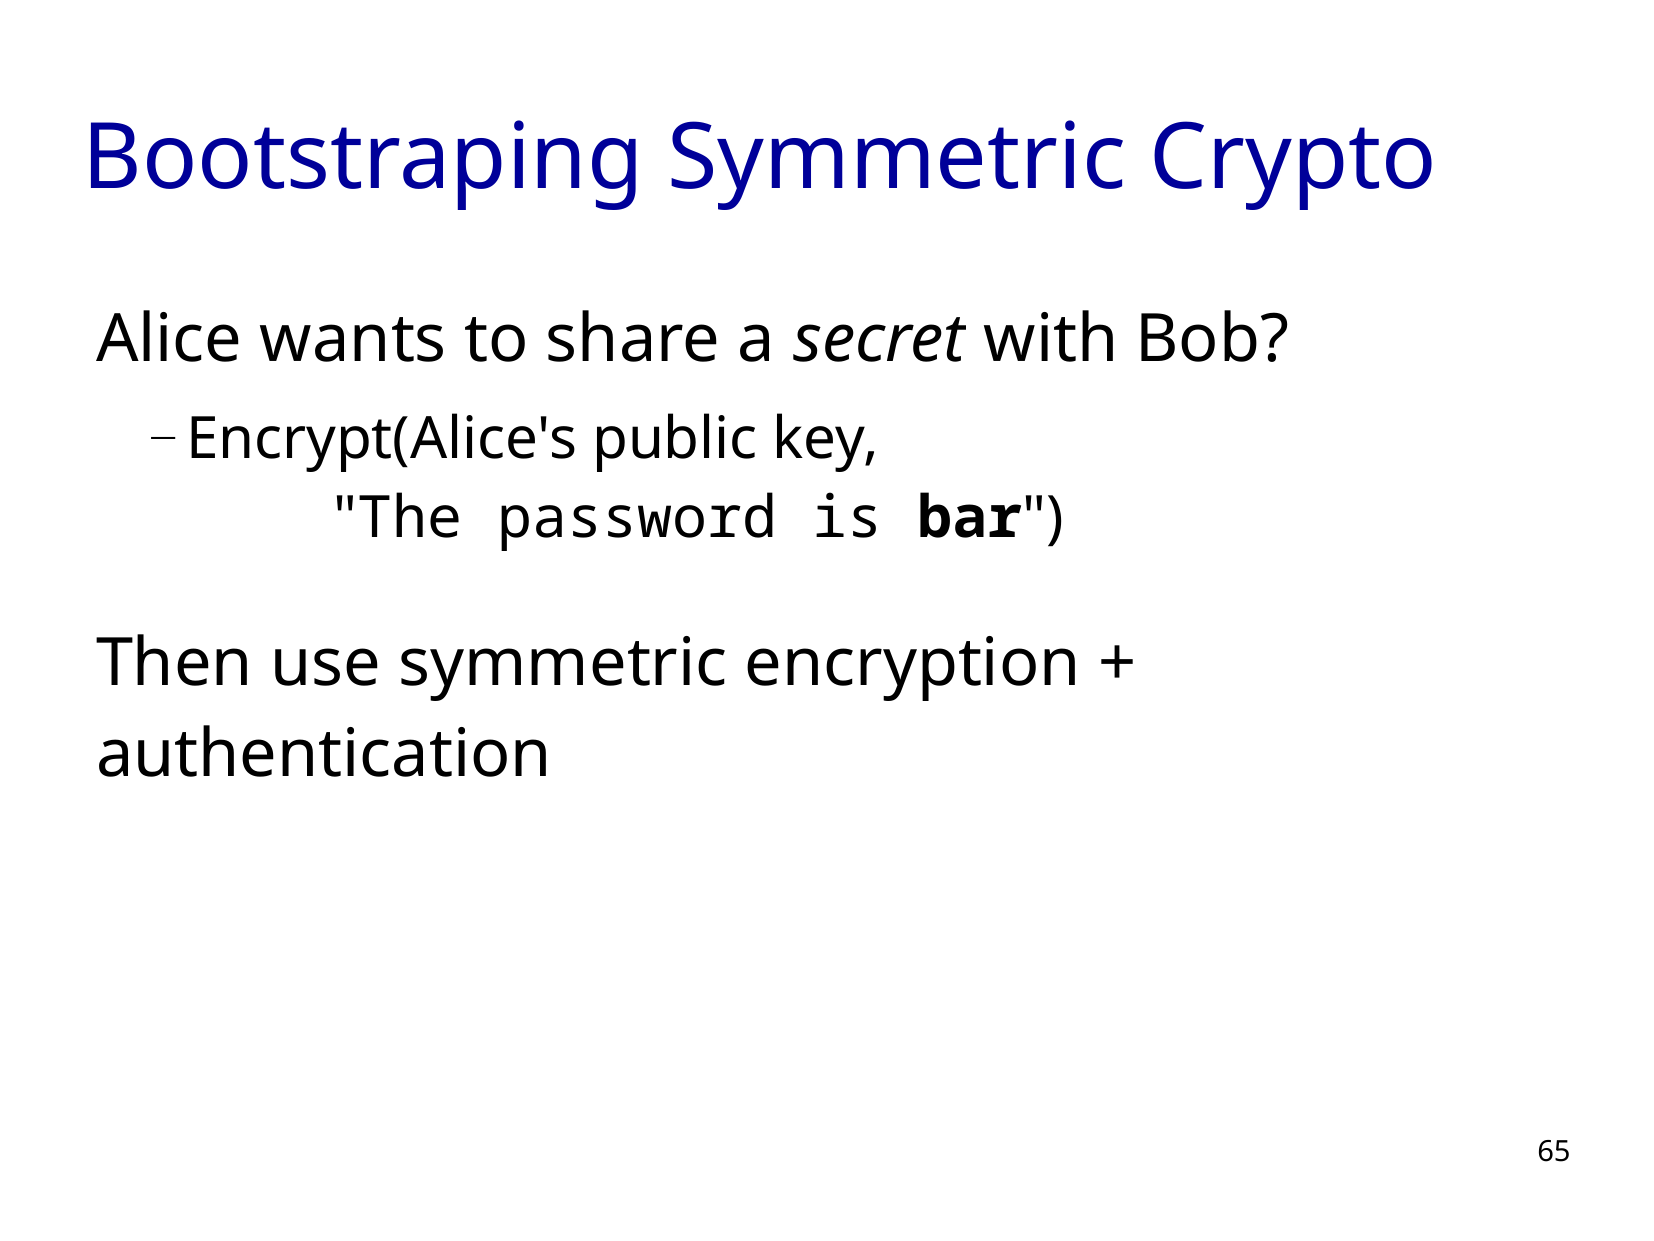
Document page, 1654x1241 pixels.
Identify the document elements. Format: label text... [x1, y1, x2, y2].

list Alice wants to share a secret with Bob? Encrypt(Alice's public key, "The password is bar") Then use symmetric encryption + authentication [60, 290, 1571, 1096]
title Bootstraping Symmetric Crypto [82, 49, 1571, 257]
